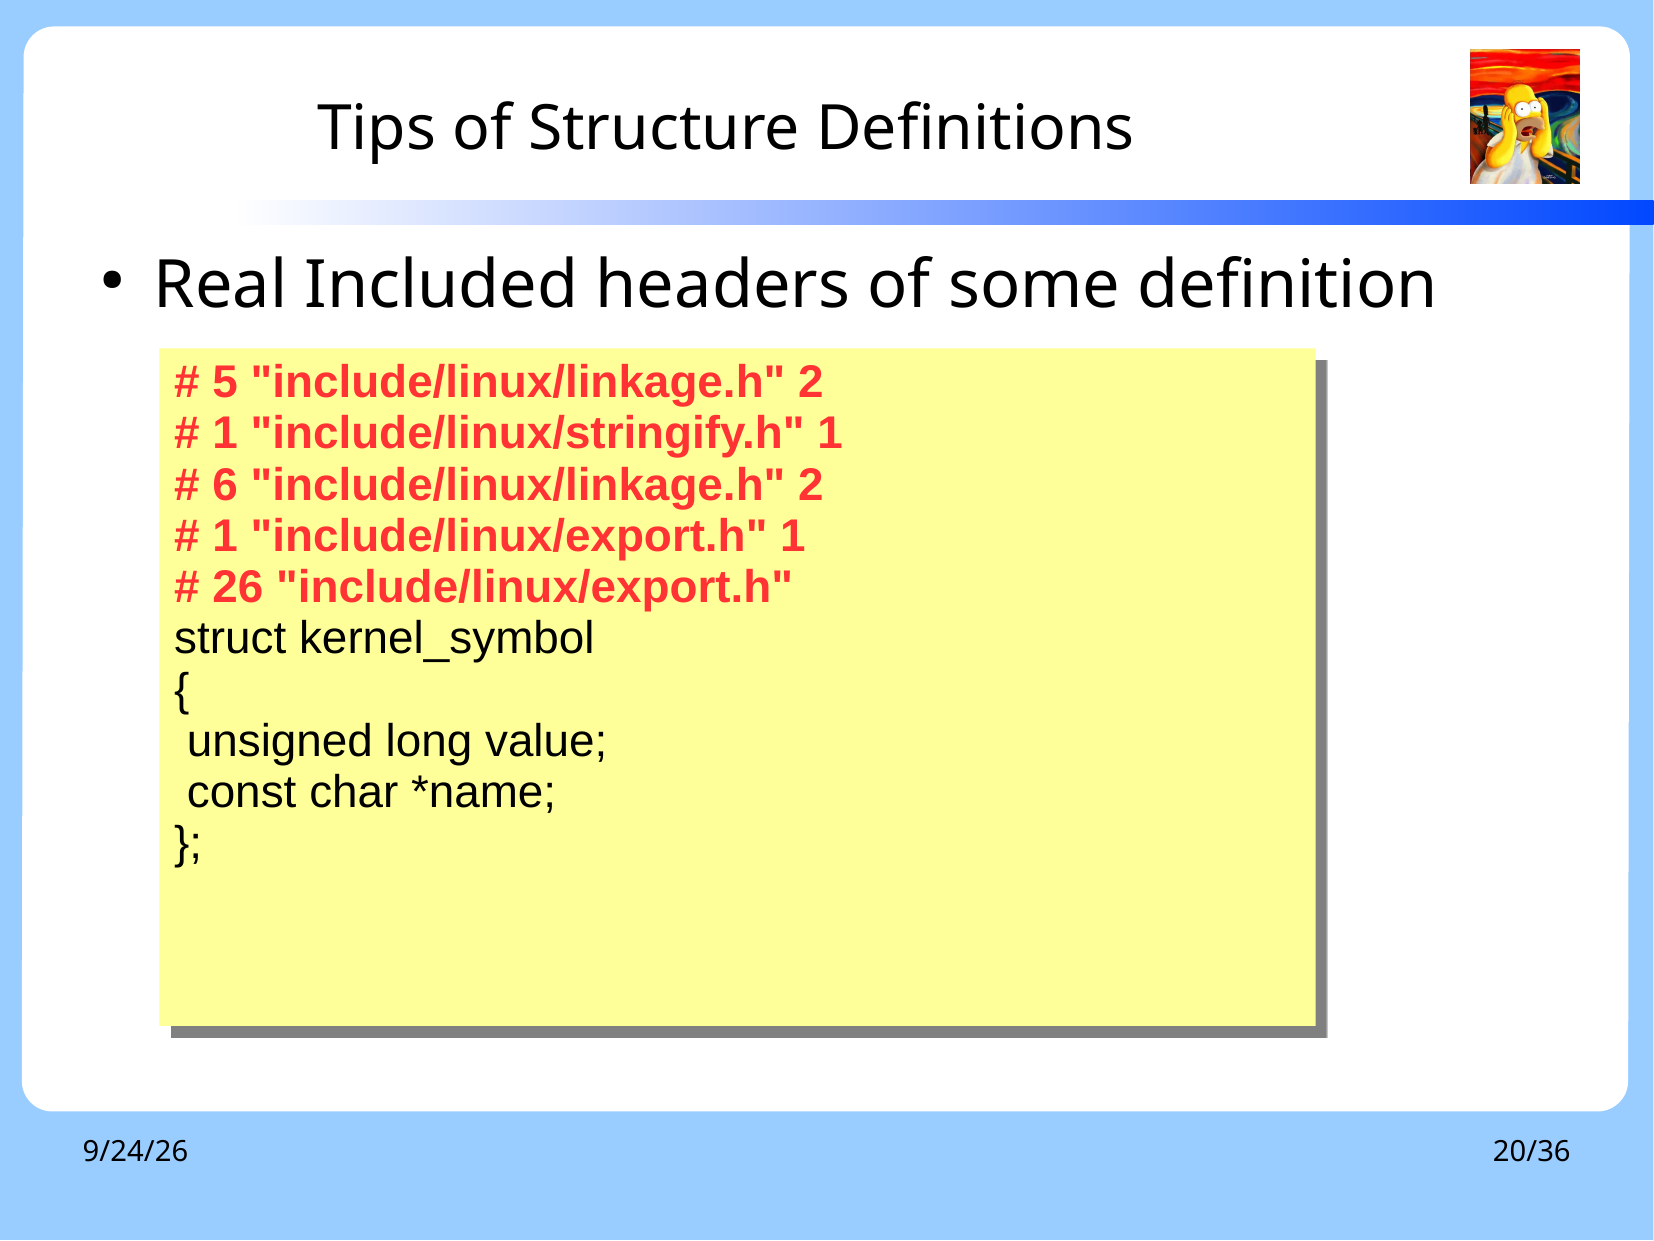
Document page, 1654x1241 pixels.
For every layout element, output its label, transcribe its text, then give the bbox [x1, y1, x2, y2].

picture [1470, 49, 1580, 184]
list Real Included headers of some definition [82, 236, 1571, 1055]
text_box # 5 "include/linux/linkage.h" 2 # 1 "include/linux/stringify.h" 1 # 6 "include/linux/linkage.h" 2 # 1 "include/linux/export.h" 1 # 26 "include/linux/export.h" struct kernel_symbol { unsigned long value; const char *name; }; [159, 348, 1316, 1026]
title Tips of Structure Definitions [82, 49, 1371, 201]
